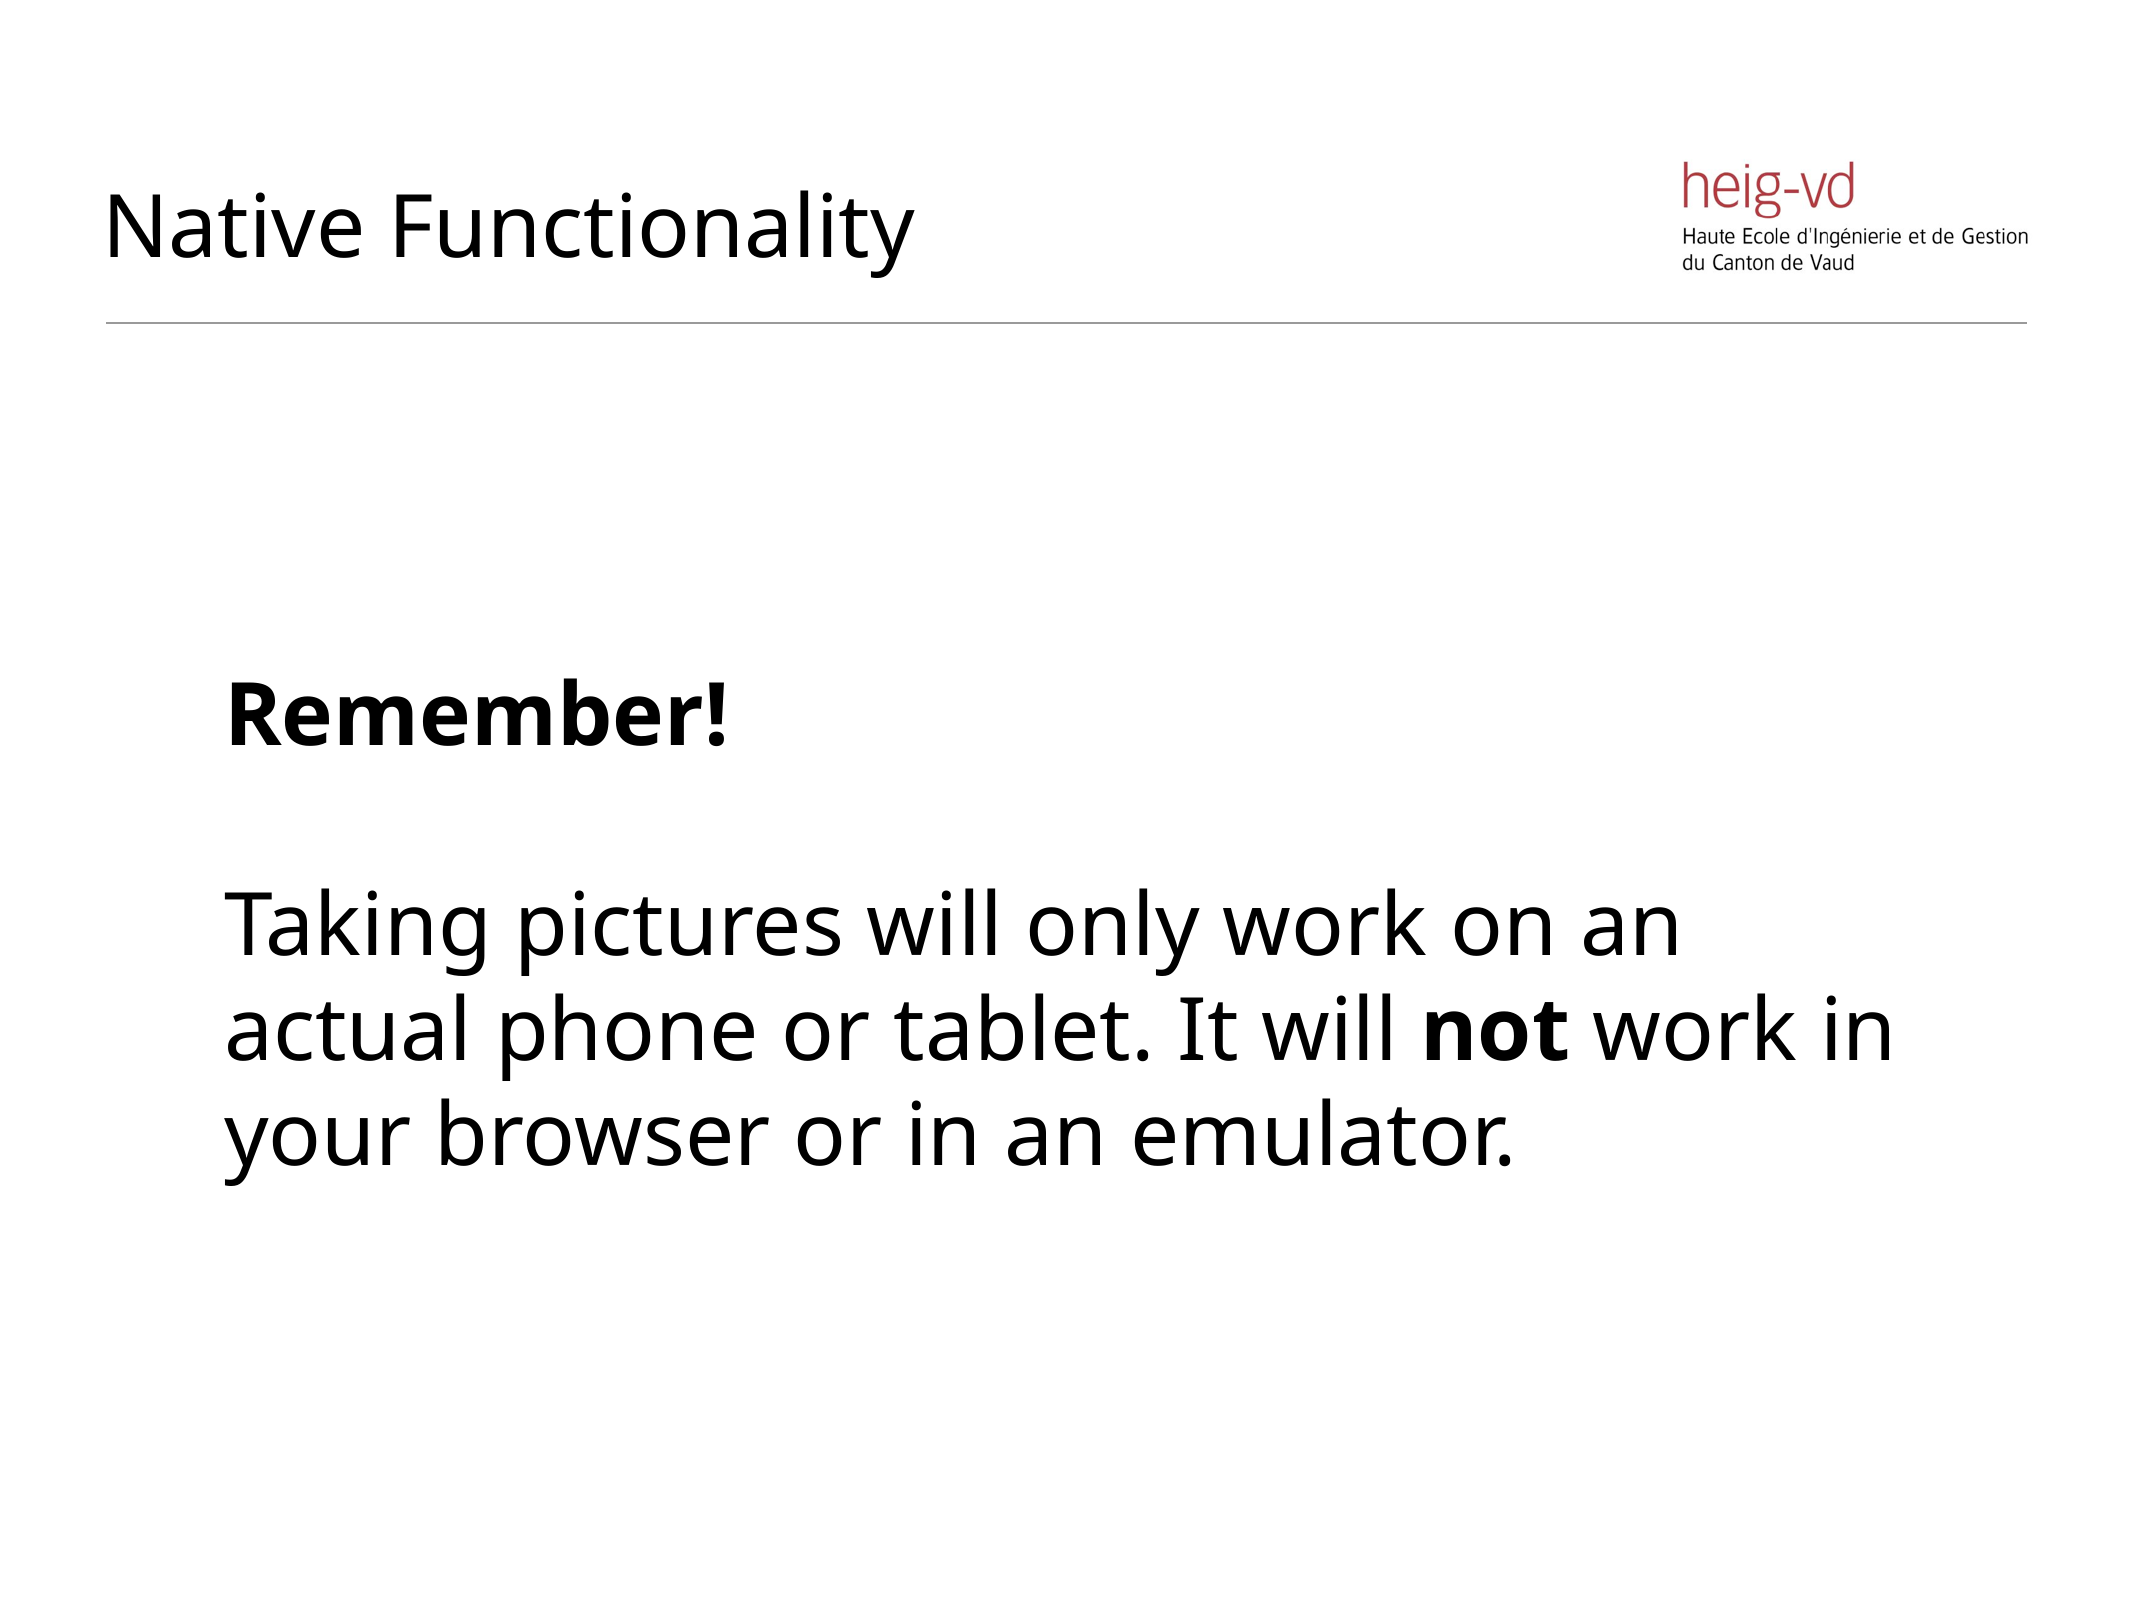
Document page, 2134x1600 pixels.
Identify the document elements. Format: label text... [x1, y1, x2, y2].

text_box Remember! Taking pictures will only work on an actual phone or tablet. It will not work in your browser or in an emulator. [215, 649, 1918, 1192]
title Native Functionality [93, 54, 2040, 284]
